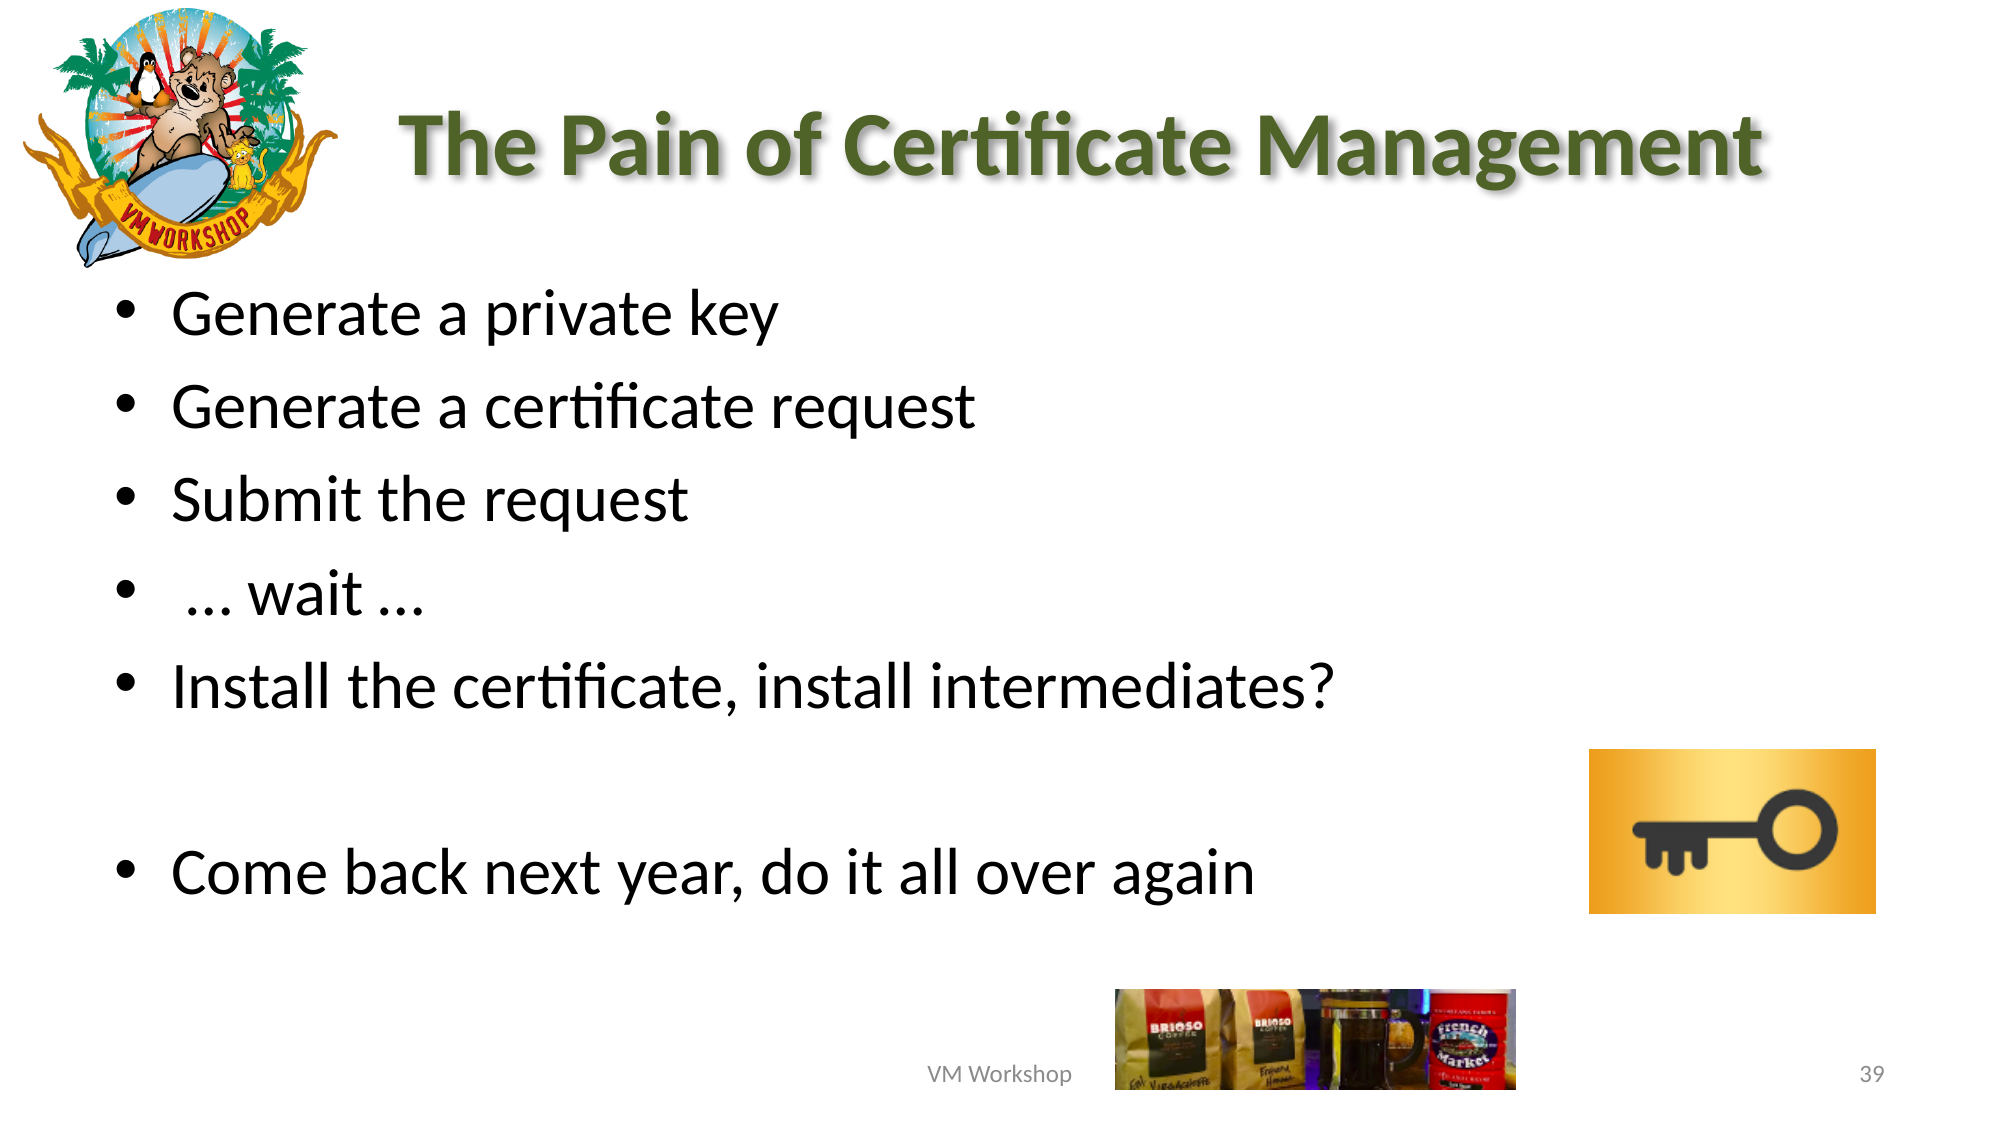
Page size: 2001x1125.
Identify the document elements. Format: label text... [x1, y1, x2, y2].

picture [1589, 749, 1876, 914]
picture [23, 8, 338, 269]
picture [1115, 1004, 1516, 1090]
title The Pain of Certificate Management [383, 45, 1913, 233]
list Generate a private key Generate a certificate request Submit the request … wait … Install the certificate, install intermediates? Come back next year, do it all over again [99, 260, 1900, 1004]
